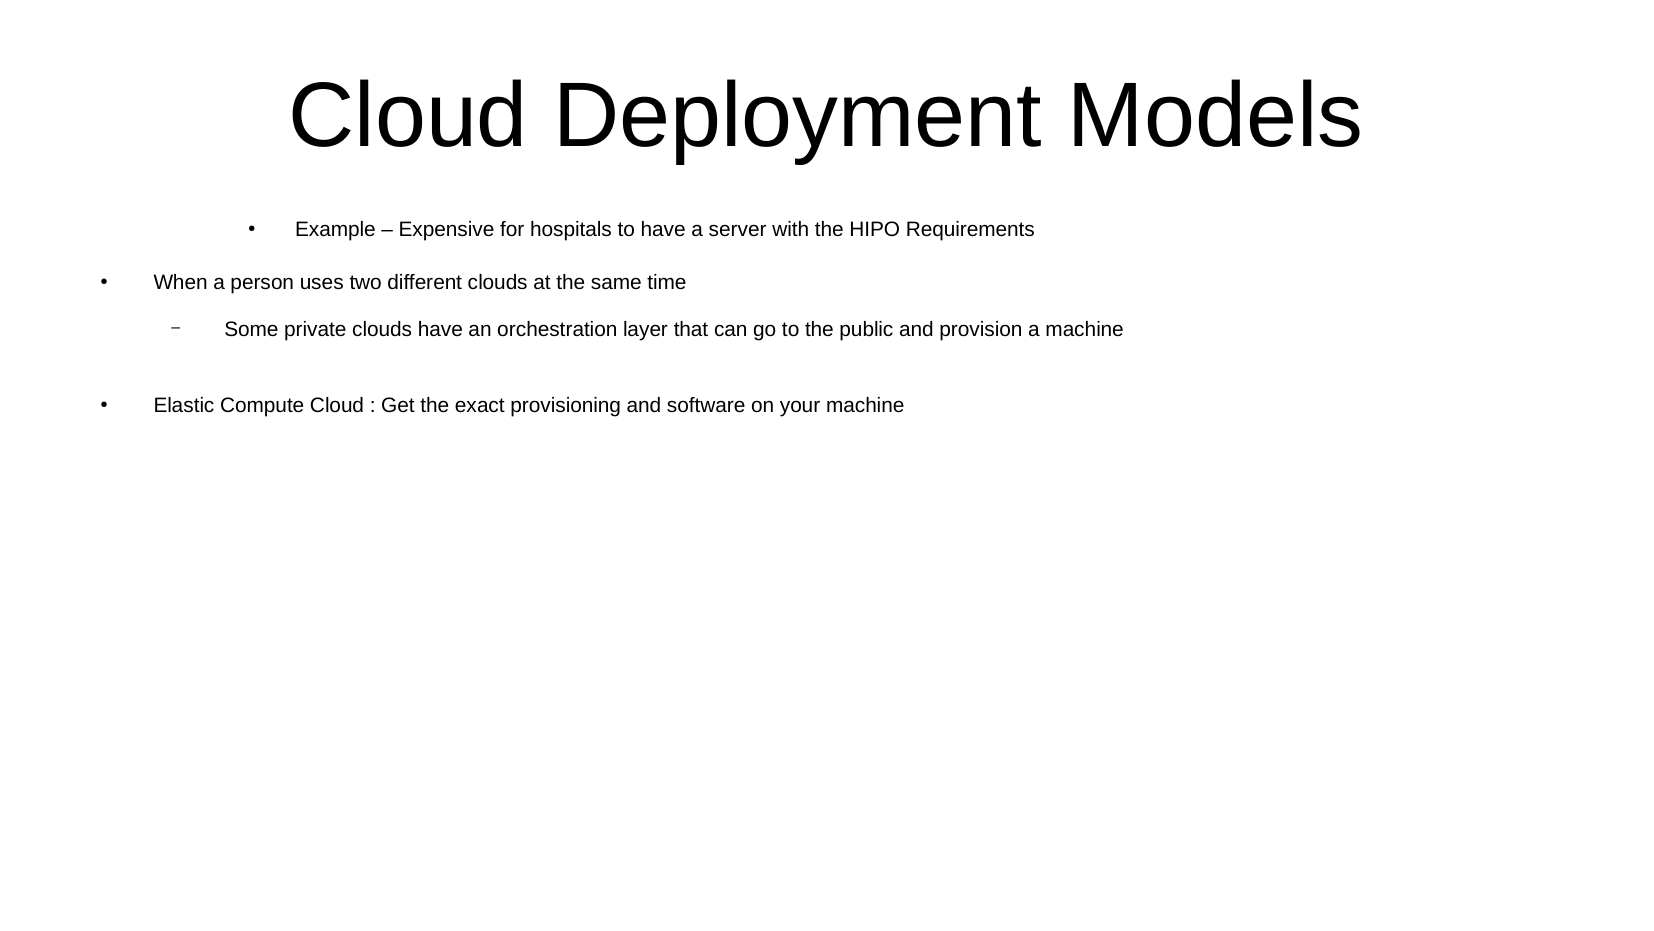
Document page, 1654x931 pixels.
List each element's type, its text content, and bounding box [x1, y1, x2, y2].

list Example – Expensive for hospitals to have a server with the HIPO Requirements When a person uses two different clouds at the same time Some private clouds have an orchestration layer that can go to the public and provision a machine Elastic Compute Cloud : Get the exact provisioning and software on your machine [82, 217, 1576, 916]
title Cloud Deployment Models [82, 37, 1571, 193]
